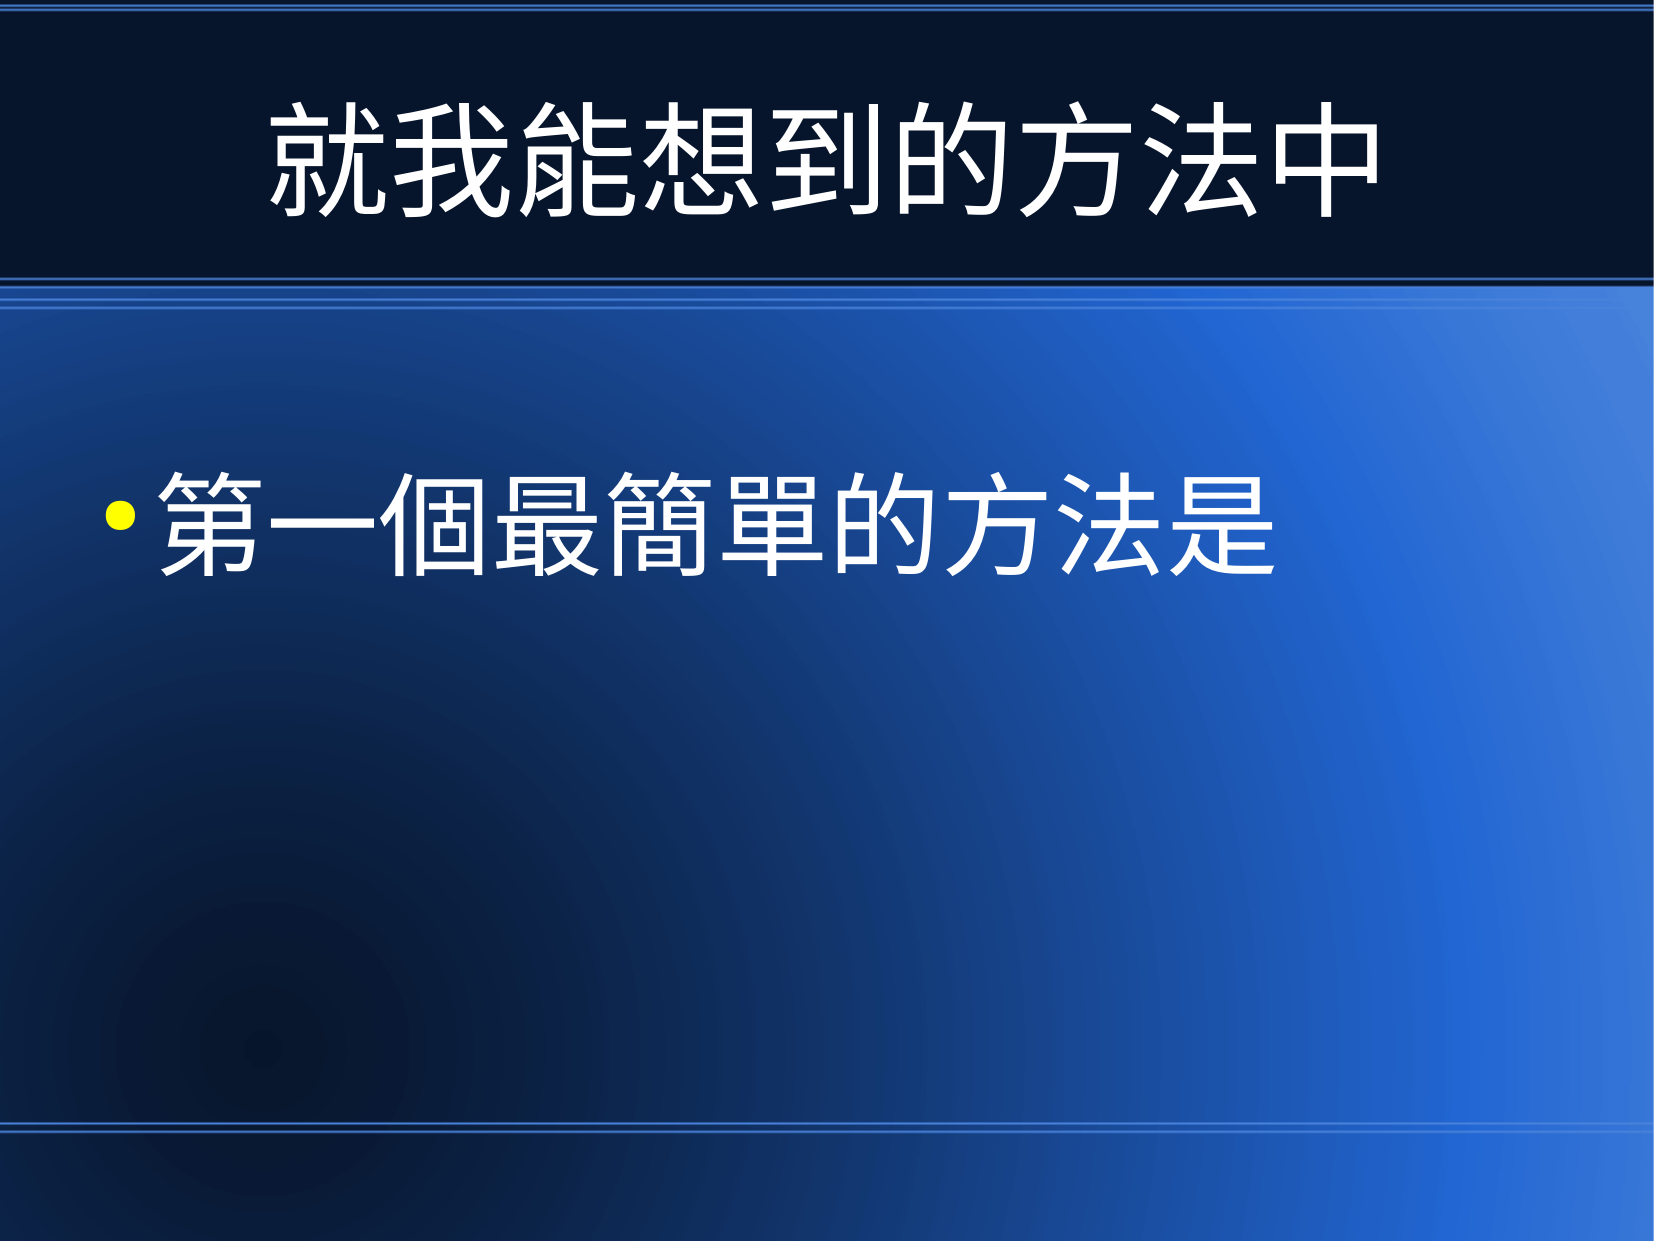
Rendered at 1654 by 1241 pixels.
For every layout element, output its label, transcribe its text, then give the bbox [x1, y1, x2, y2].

title 就我能想到的方法中 [82, 49, 1571, 257]
picture [0, 0, 1654, 1241]
list 第一個最簡單的方法是 [82, 355, 1571, 1241]
